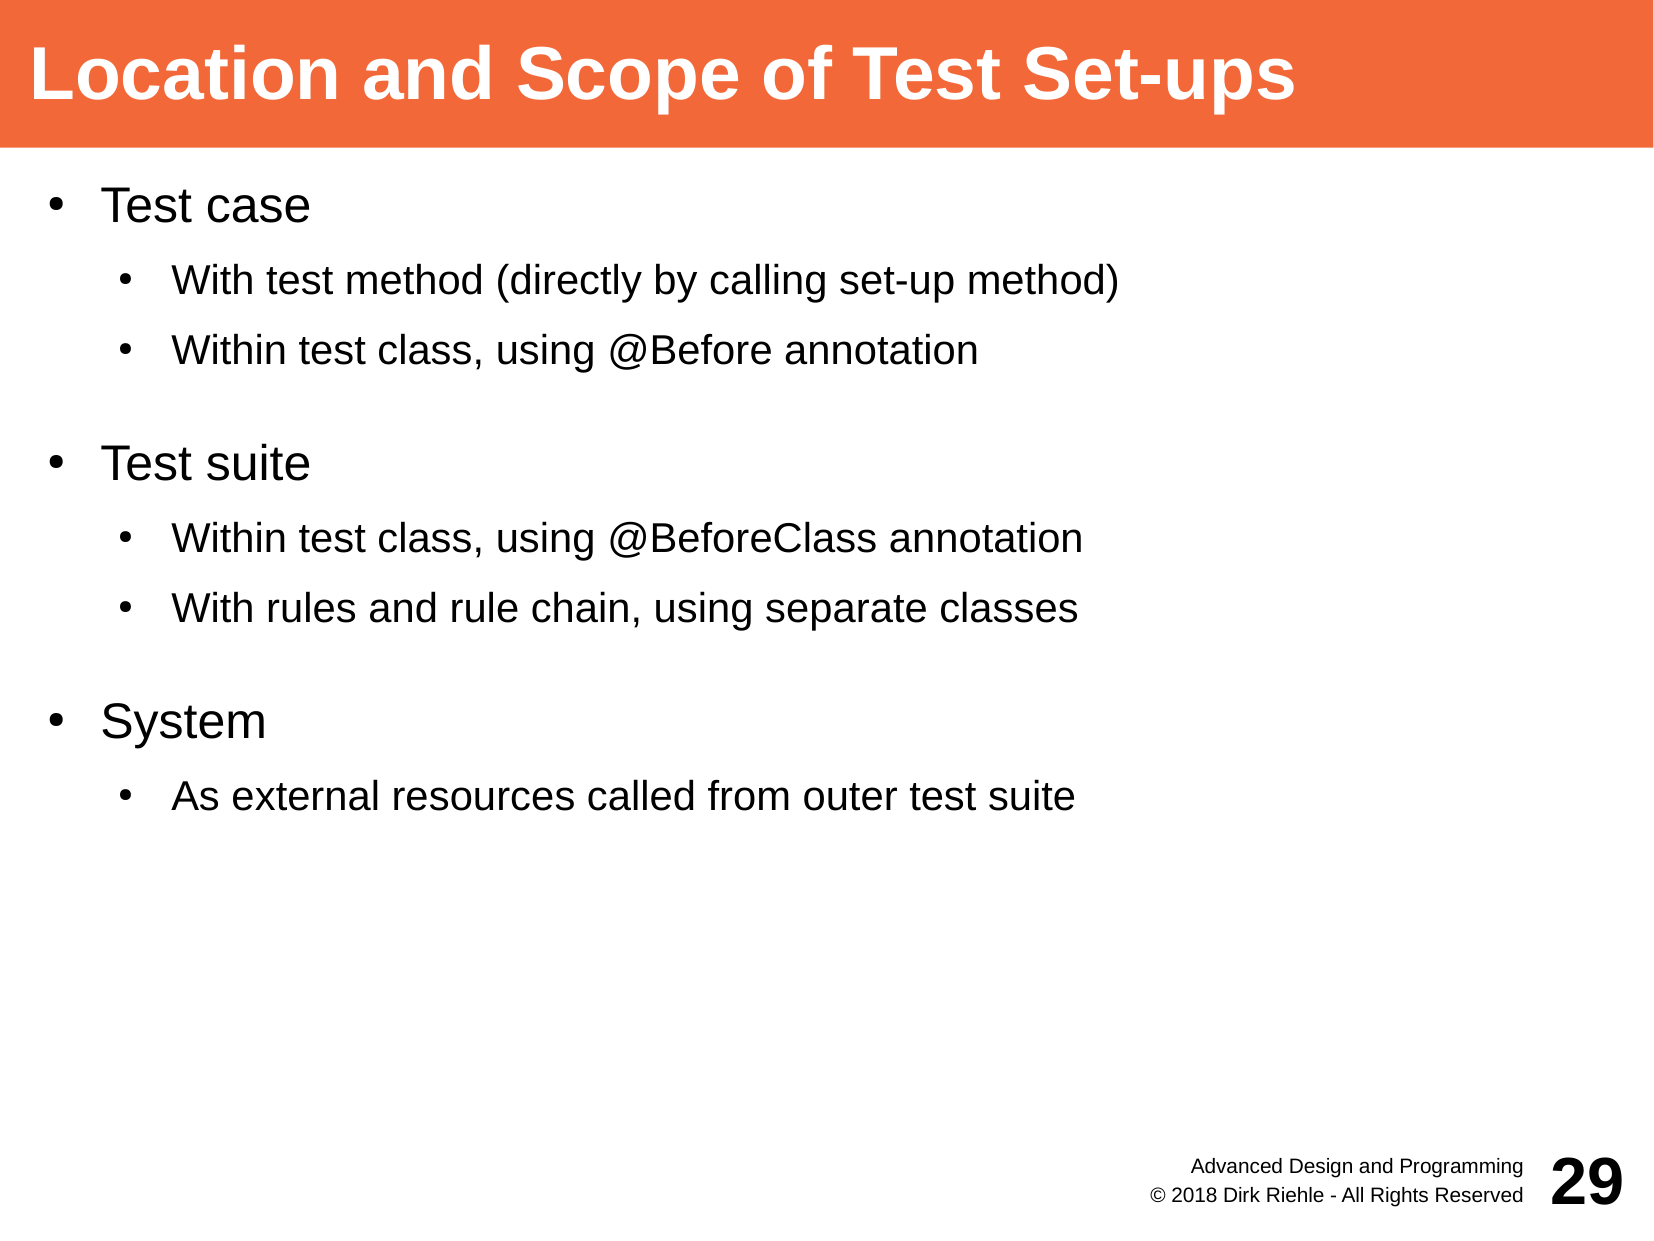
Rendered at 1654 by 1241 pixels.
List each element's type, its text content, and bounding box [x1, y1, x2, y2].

list Test case With test method (directly by calling set-up method) Within test class, using @Before annotation Test suite Within test class, using @BeforeClass annotation With rules and rule chain, using separate classes System As external resources called from outer test suite [29, 177, 1625, 1063]
title Location and Scope of Test Set-ups [0, 0, 1654, 148]
